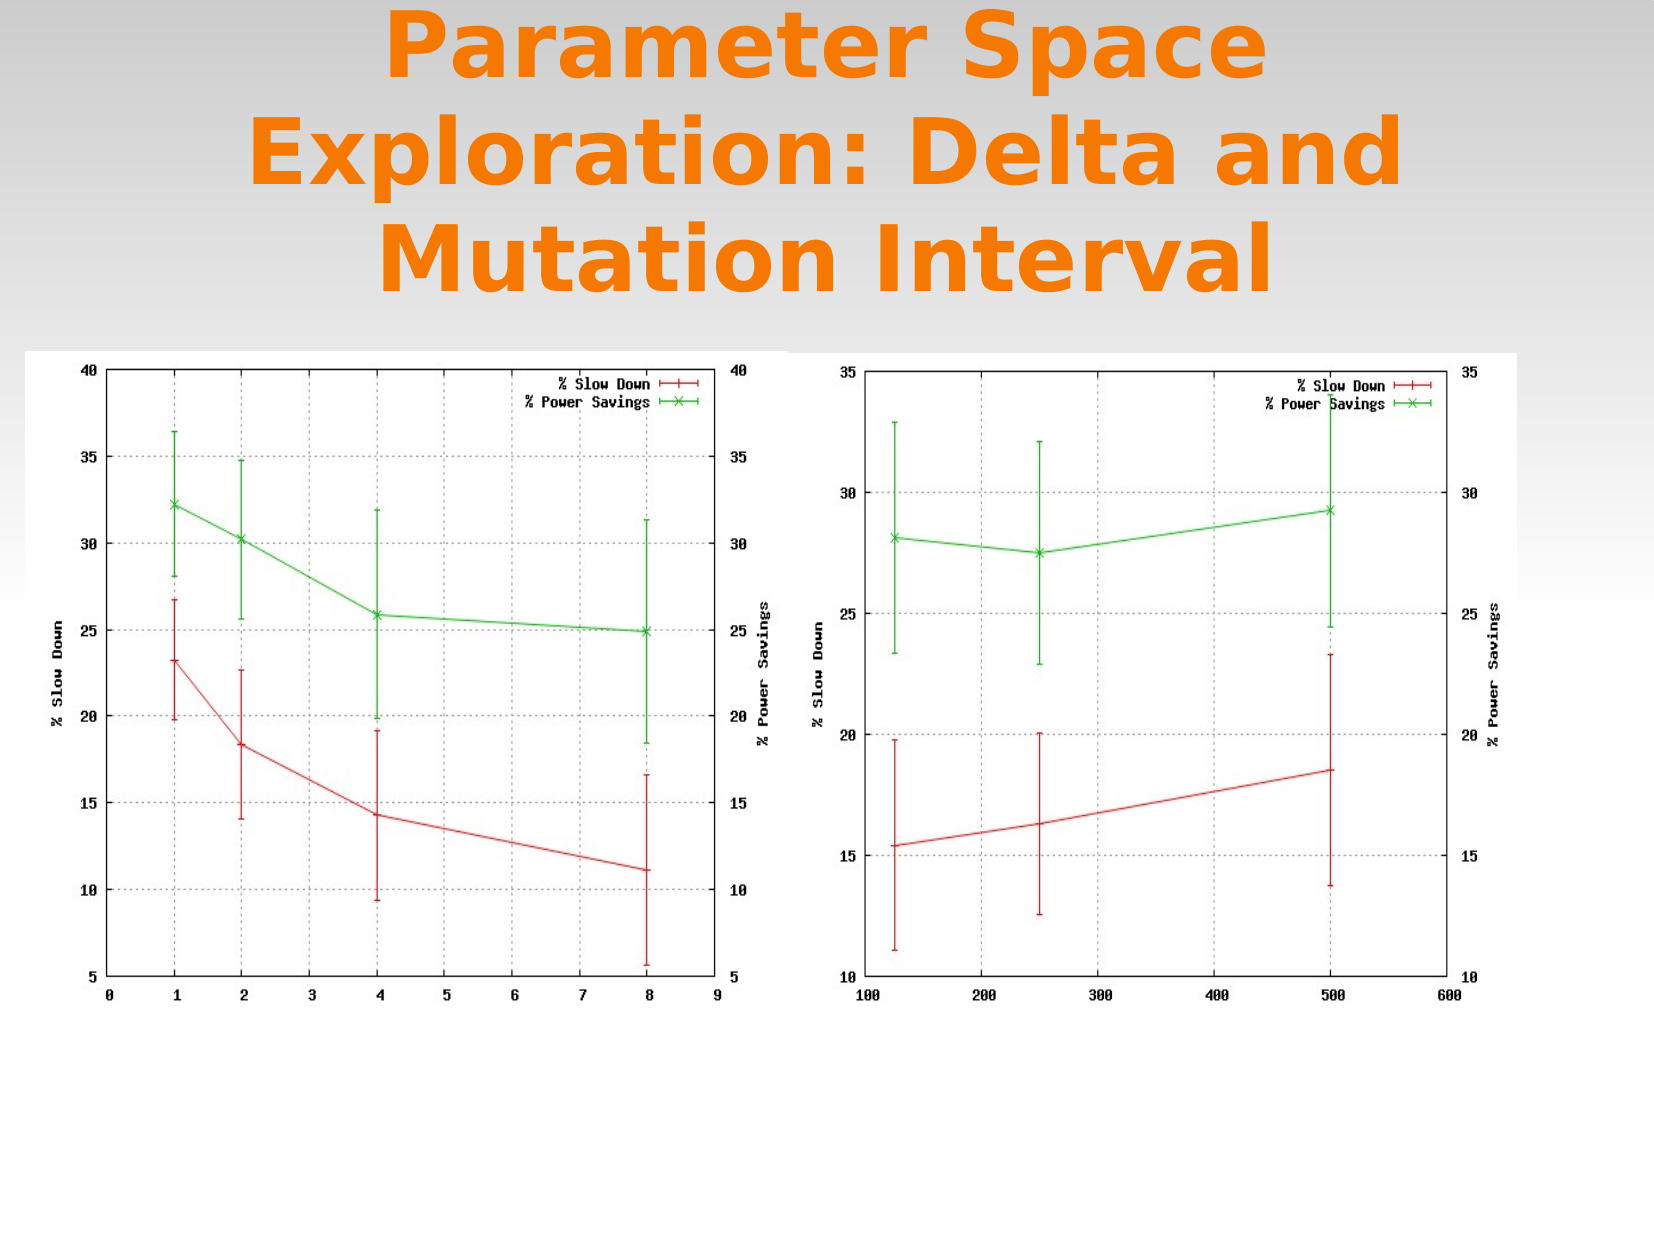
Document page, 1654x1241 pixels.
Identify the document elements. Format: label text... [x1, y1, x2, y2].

picture [25, 351, 1517, 1013]
title Parameter Space Exploration: Delta and Mutation Interval [82, 0, 1571, 314]
